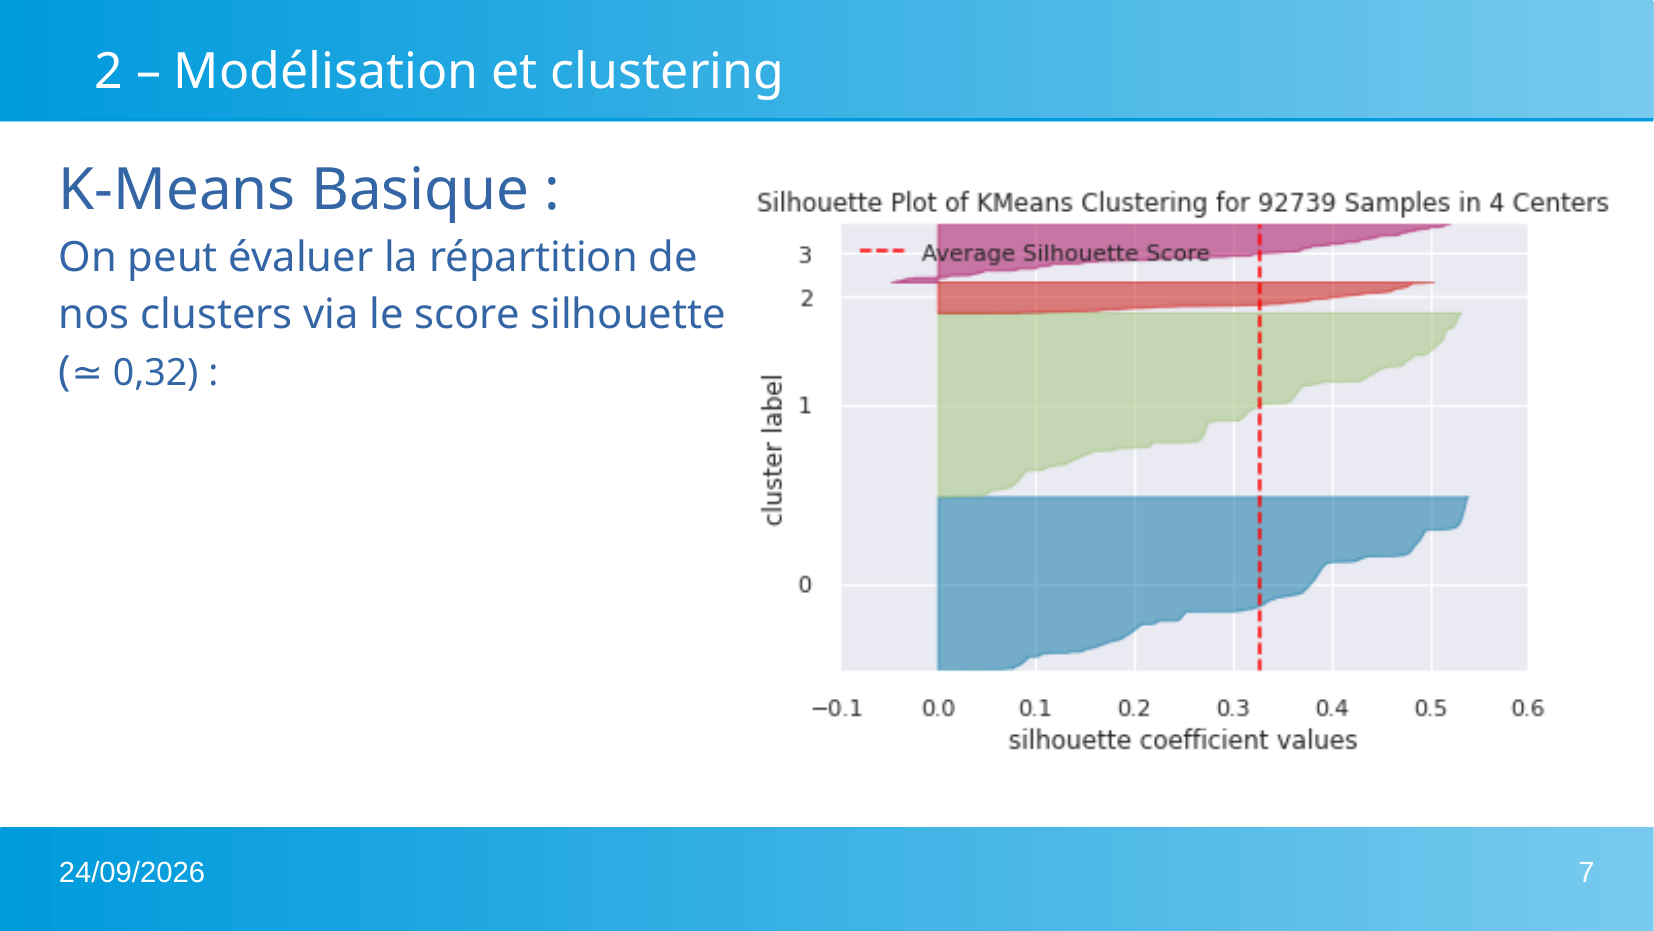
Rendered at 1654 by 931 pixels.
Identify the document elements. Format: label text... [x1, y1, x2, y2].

picture [743, 177, 1625, 768]
title 2 – Modélisation et clustering [59, 29, 1595, 108]
title K-Means Basique : On peut évaluer la répartition de nos clusters via le score silhouette (≃ 0,32) : [59, 147, 1565, 798]
